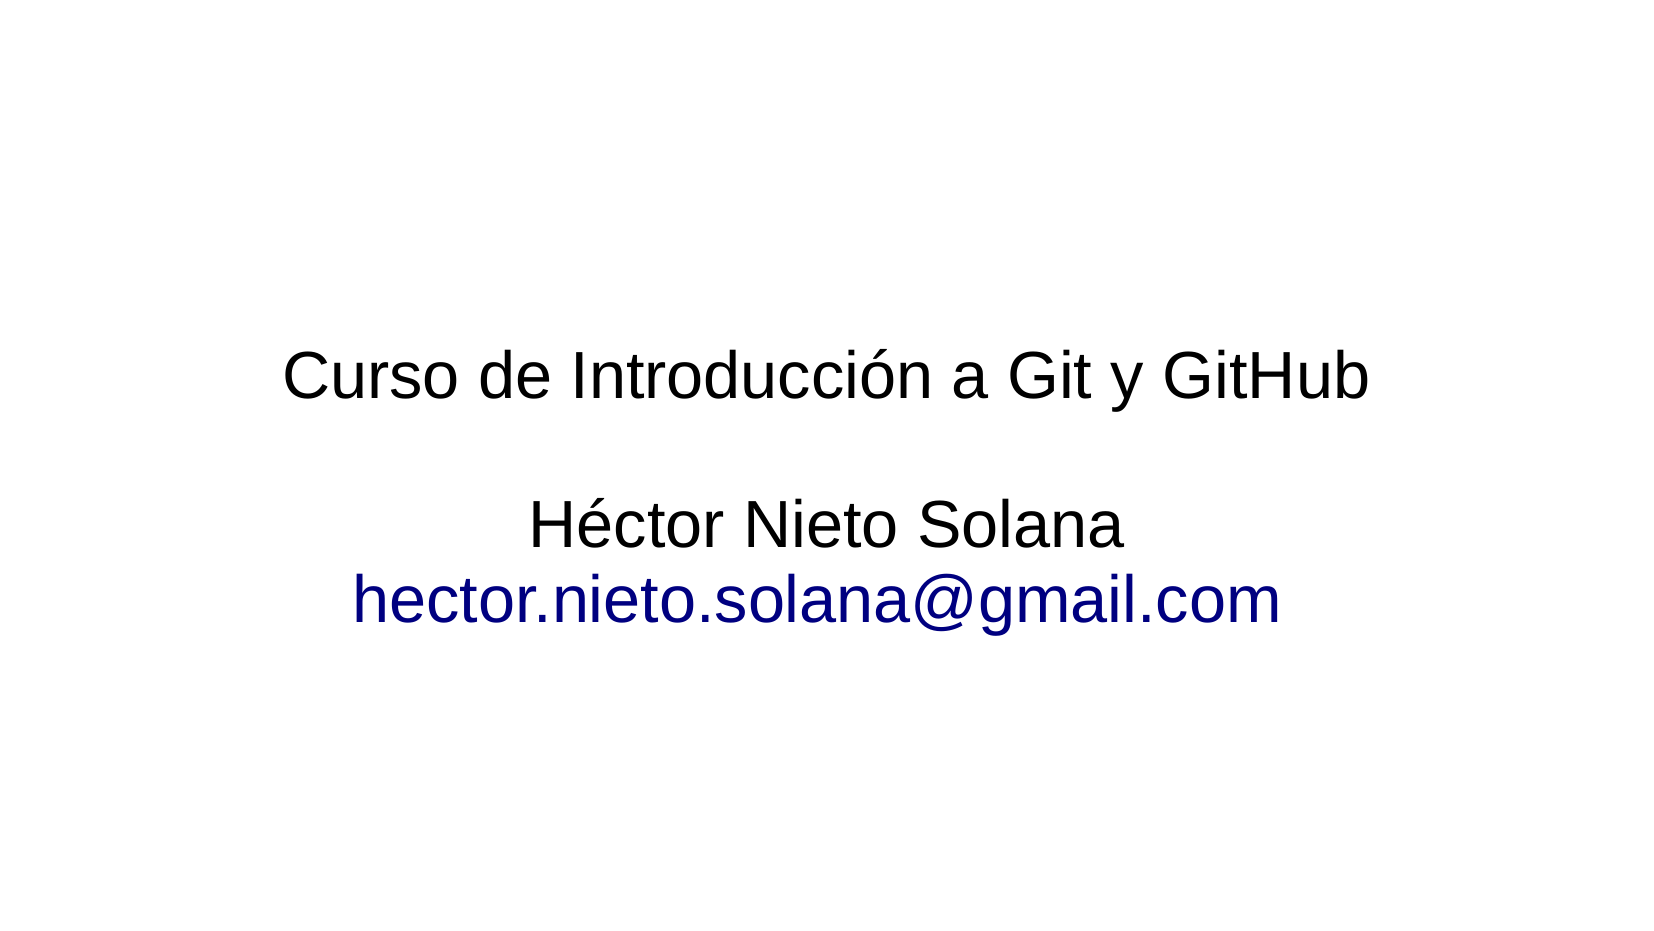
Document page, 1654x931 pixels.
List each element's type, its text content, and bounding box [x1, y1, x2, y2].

subtitle Curso de Introducción a Git y GitHub Héctor Nieto Solana hector.nieto.solana@gmail.com [82, 217, 1571, 758]
